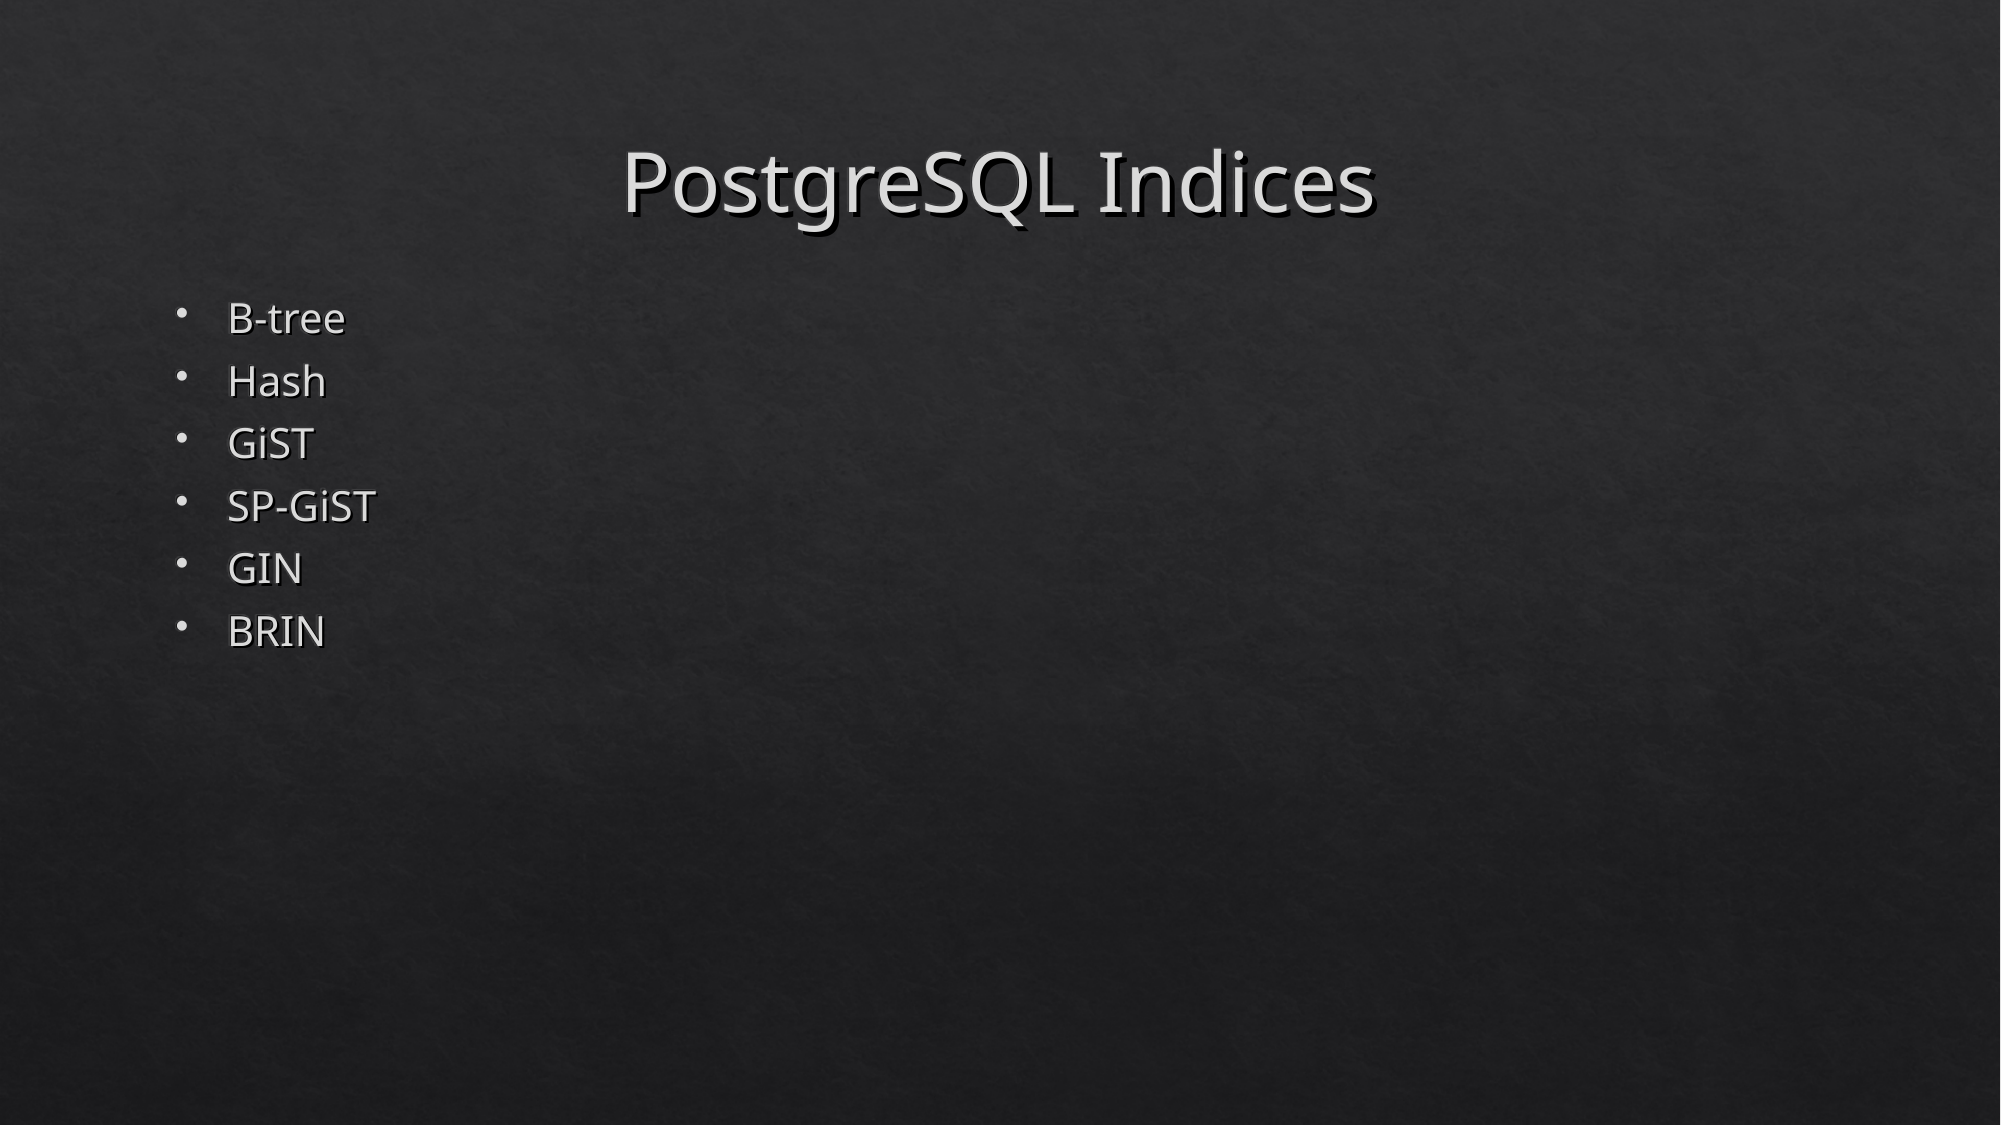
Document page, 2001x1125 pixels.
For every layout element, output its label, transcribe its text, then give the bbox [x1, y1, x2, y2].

title PostgreSQL Indices [149, 99, 1849, 260]
list B-tree Hash GiST SP-GiST GIN BRIN [149, 284, 1849, 950]
